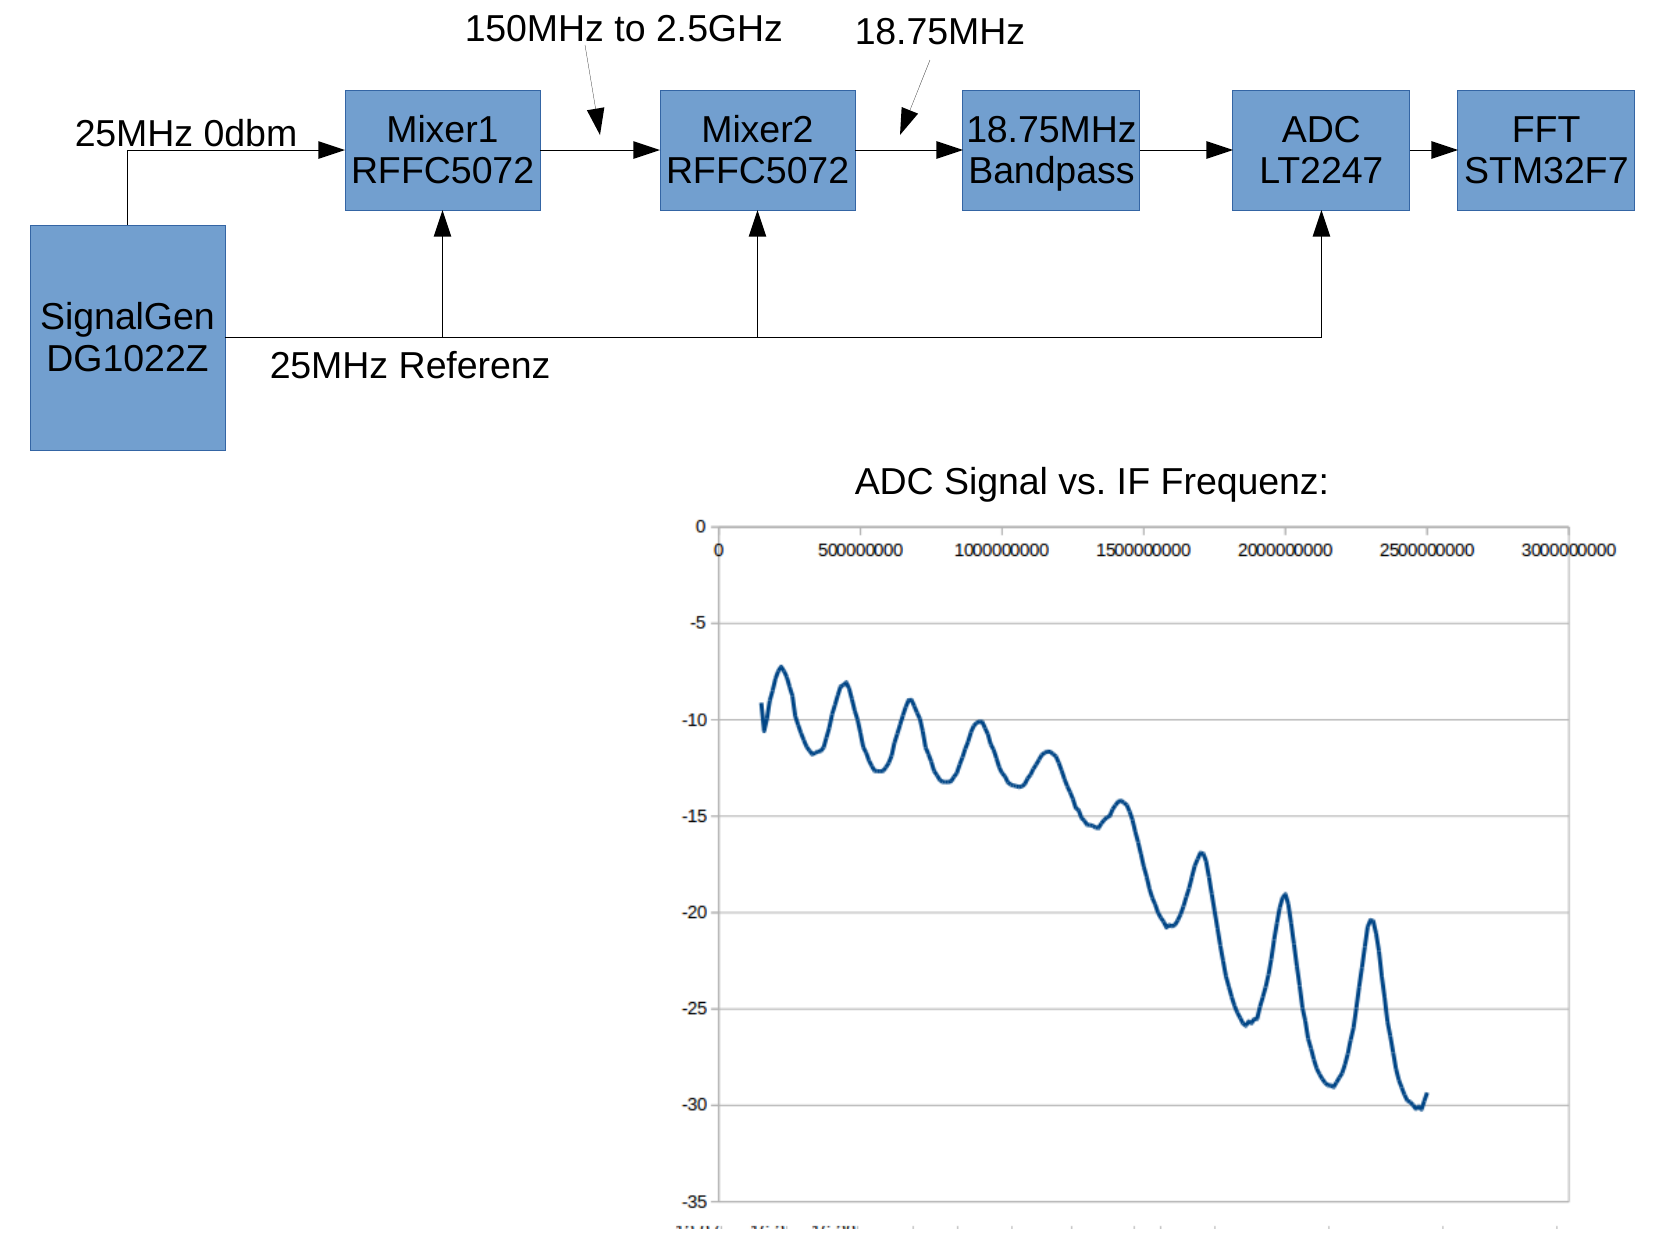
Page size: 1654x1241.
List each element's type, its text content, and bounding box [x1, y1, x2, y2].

text_box SignalGen DG1022Z [30, 225, 226, 451]
text_box FFT STM32F7 [1457, 90, 1635, 211]
text_box 25MHz 0dbm [60, 105, 331, 196]
text_box 25MHz Referenz [255, 337, 571, 395]
text_box 18.75MHz Bandpass [962, 90, 1140, 211]
text_box Mixer1 RFFC5072 [345, 90, 541, 211]
text_box 150MHz to 2.5GHz [450, 0, 811, 76]
text_box 18.75MHz [840, 3, 1051, 61]
picture [675, 509, 1637, 1229]
text_box ADC LT2247 [1232, 90, 1410, 211]
text_box ADC Signal vs. IF Frequenz: [840, 453, 1654, 511]
text_box Mixer2 RFFC5072 [660, 90, 856, 211]
